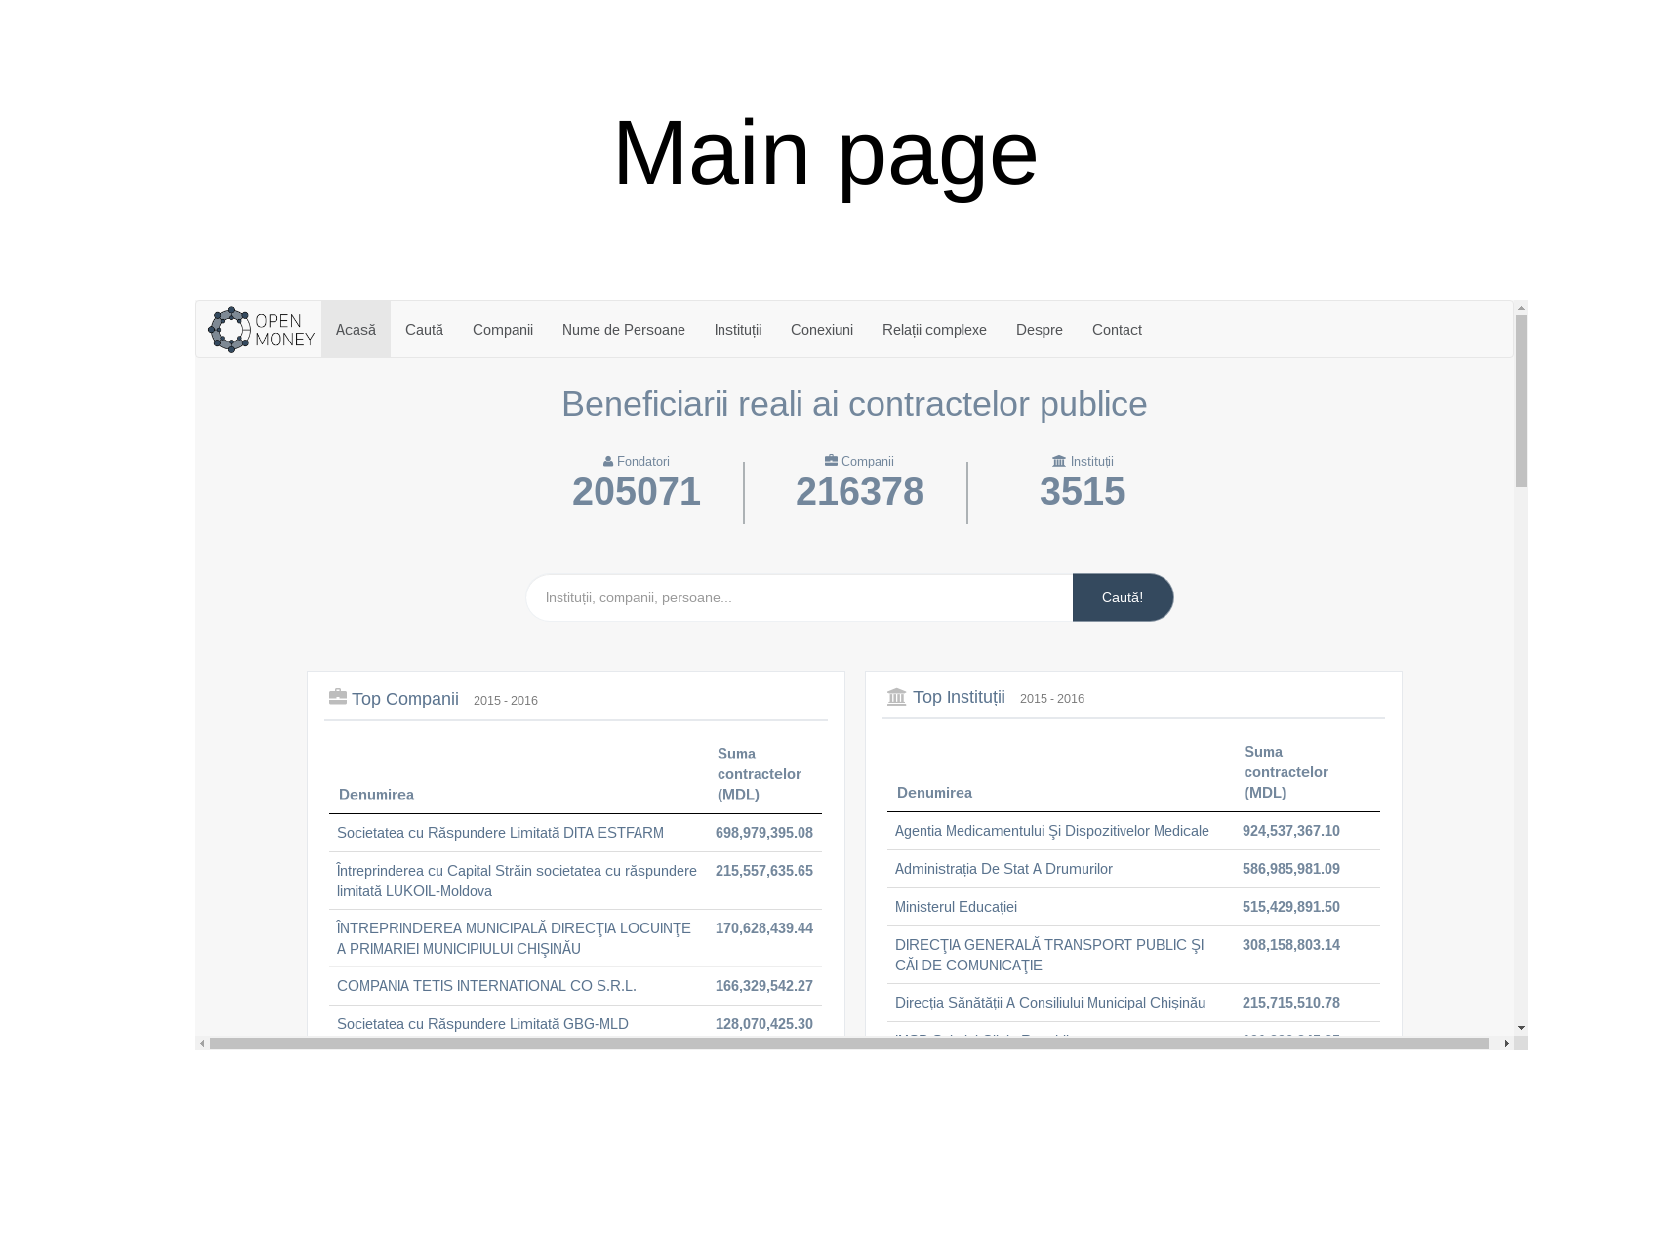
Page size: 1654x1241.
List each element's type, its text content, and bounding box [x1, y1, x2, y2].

title Main page [82, 49, 1571, 257]
picture [195, 300, 1528, 1051]
